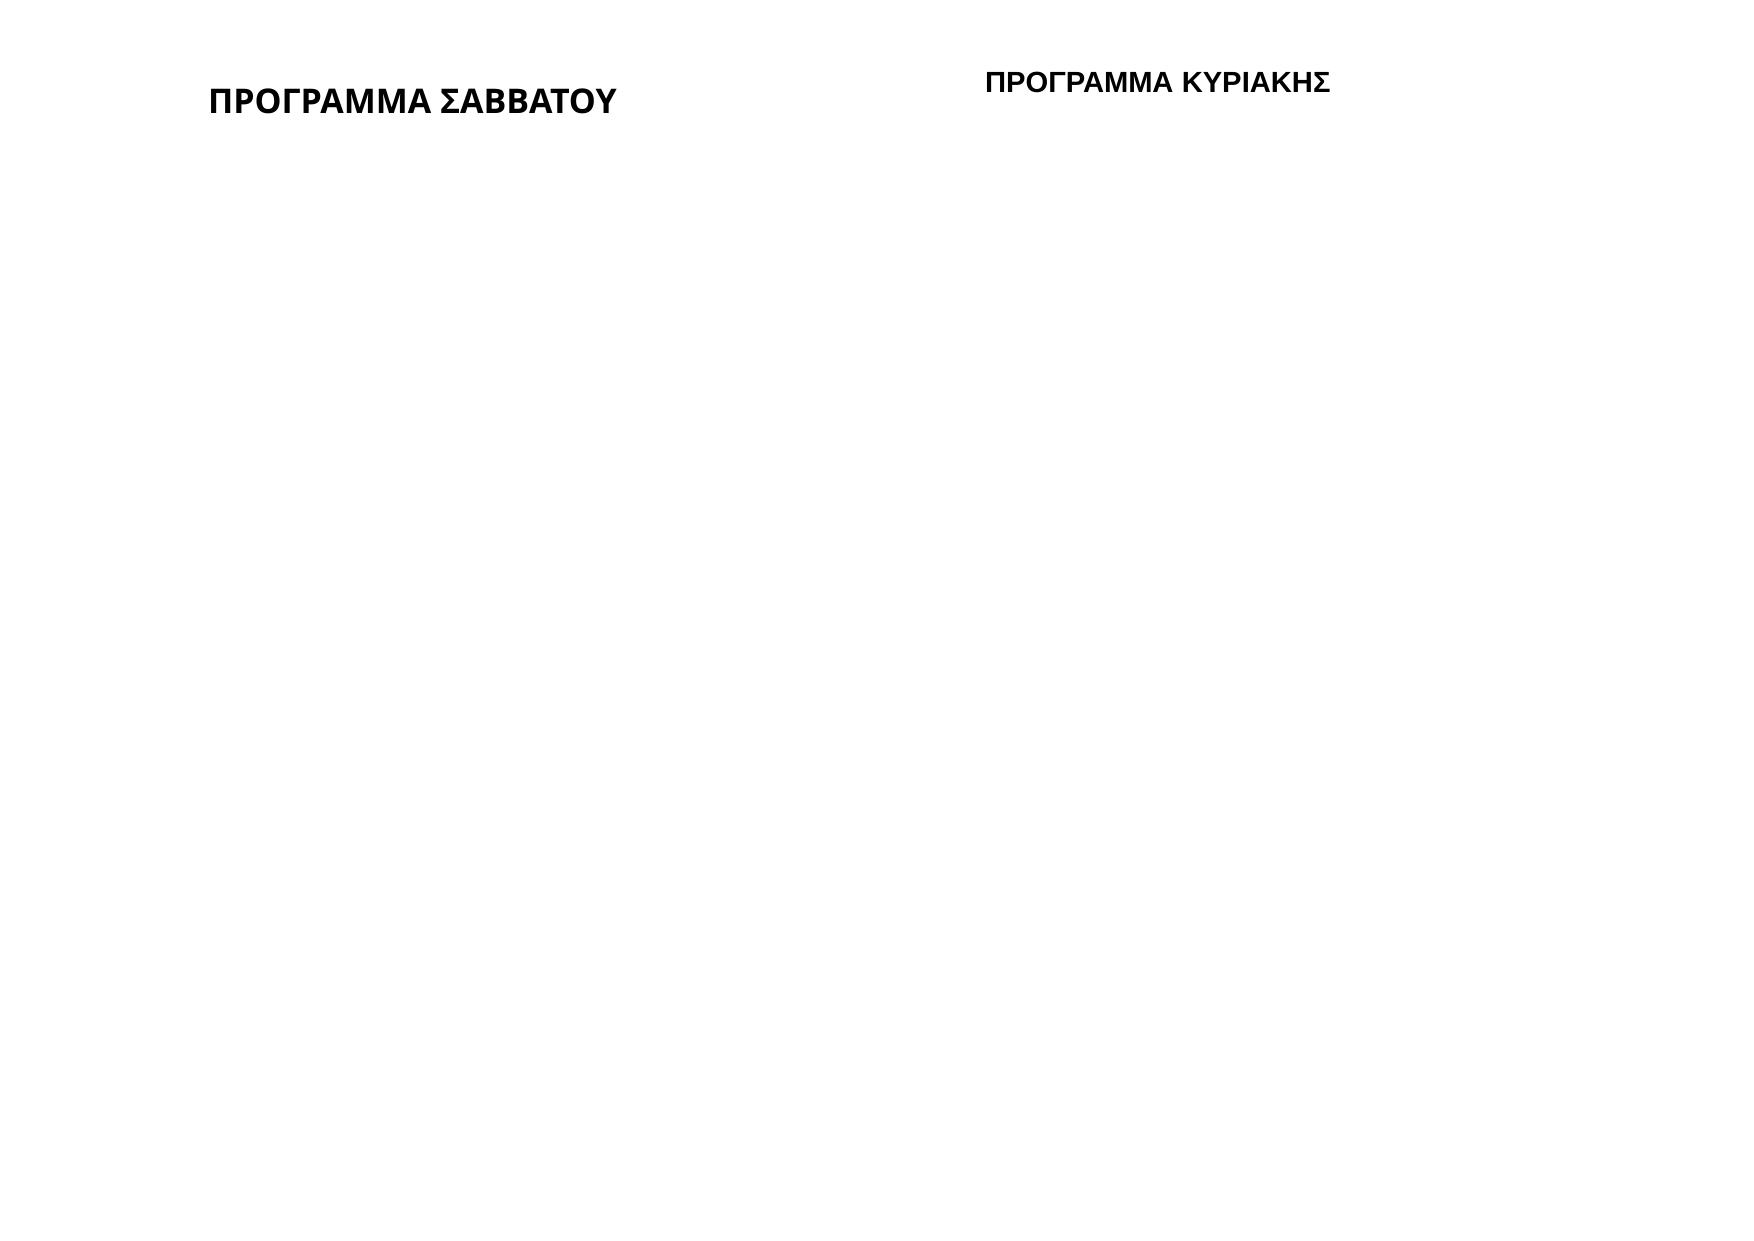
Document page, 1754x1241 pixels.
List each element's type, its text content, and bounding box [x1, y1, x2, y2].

text_box ΠΡΟΓΡΑΜΜΑ ΣΑΒΒΑΤΟΥ [193, 69, 710, 141]
text_box ΠΡΟΓΡΑΜΜΑ ΚΥΡΙΑΚΗΣ [970, 59, 1689, 1081]
